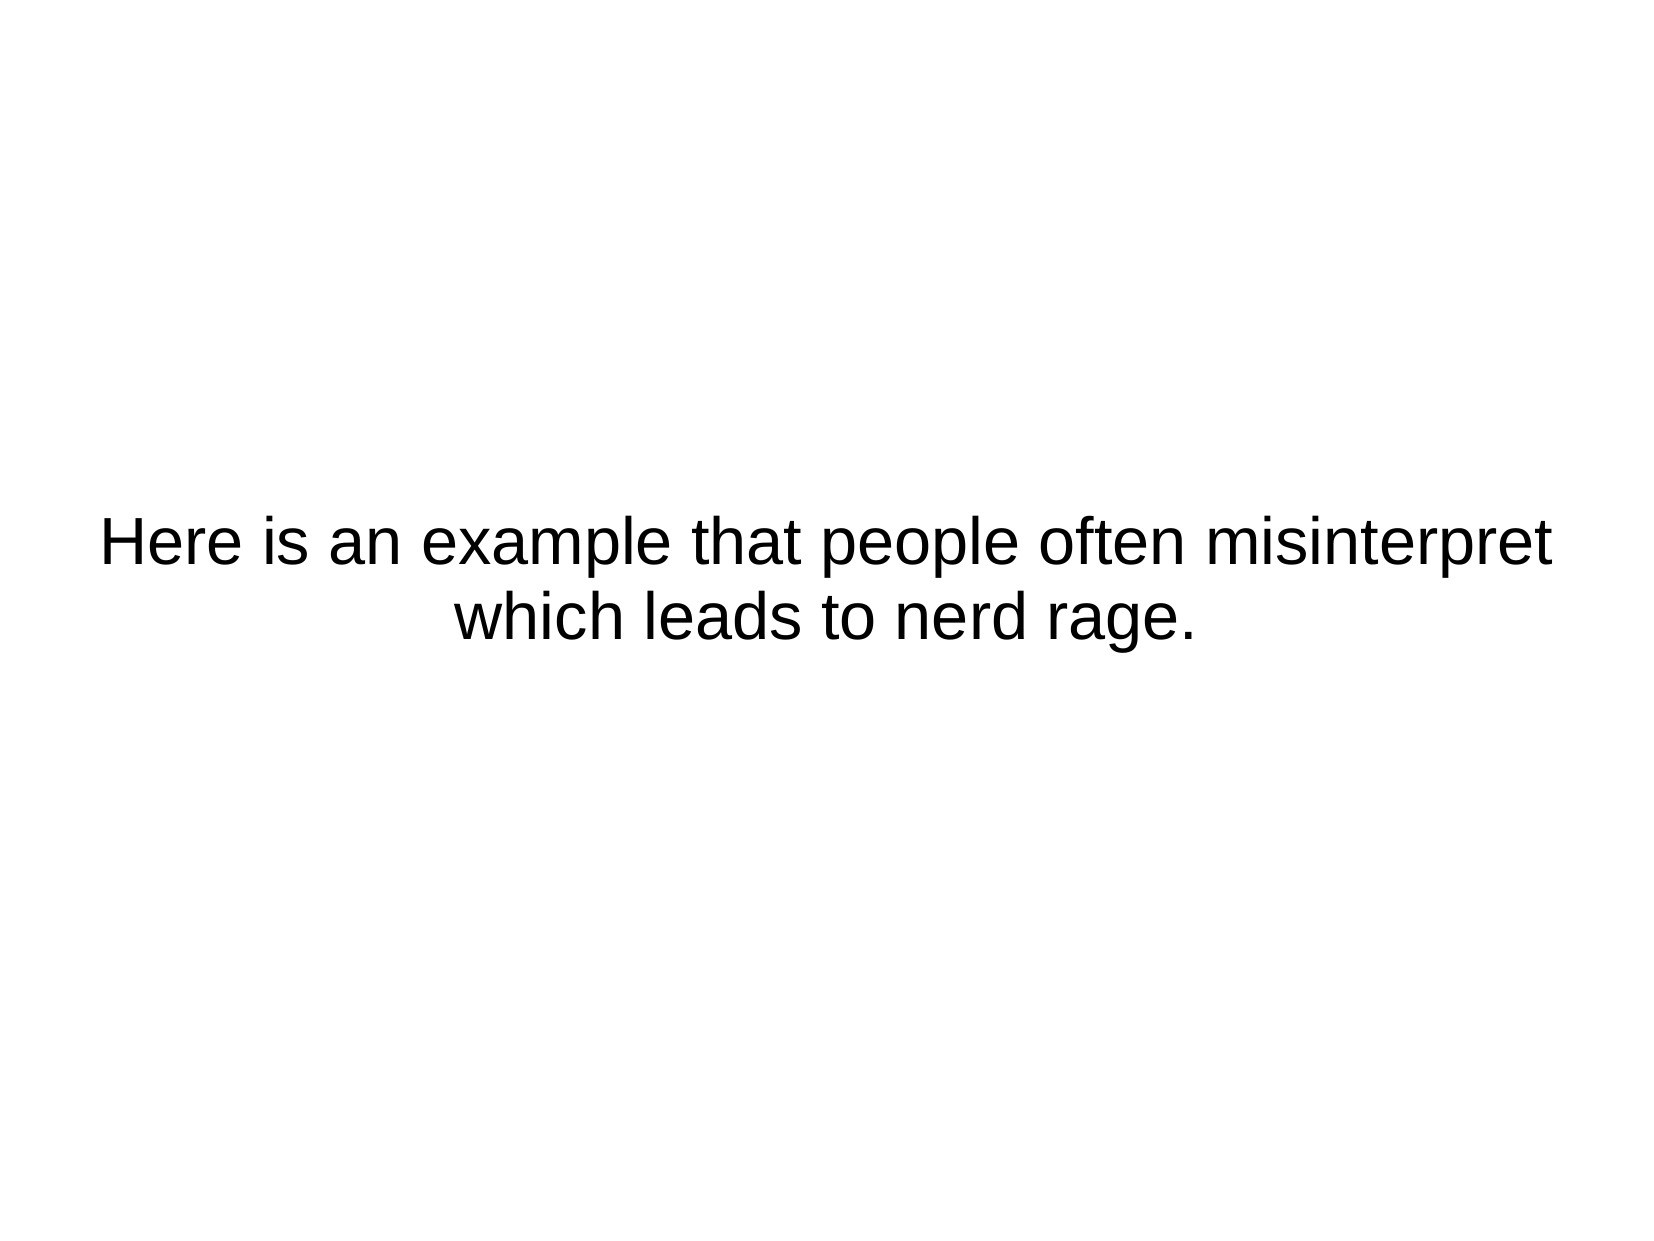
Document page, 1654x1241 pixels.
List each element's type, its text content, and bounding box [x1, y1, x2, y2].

subtitle Here is an example that people often misinterpret which leads to nerd rage. [82, 49, 1571, 1109]
